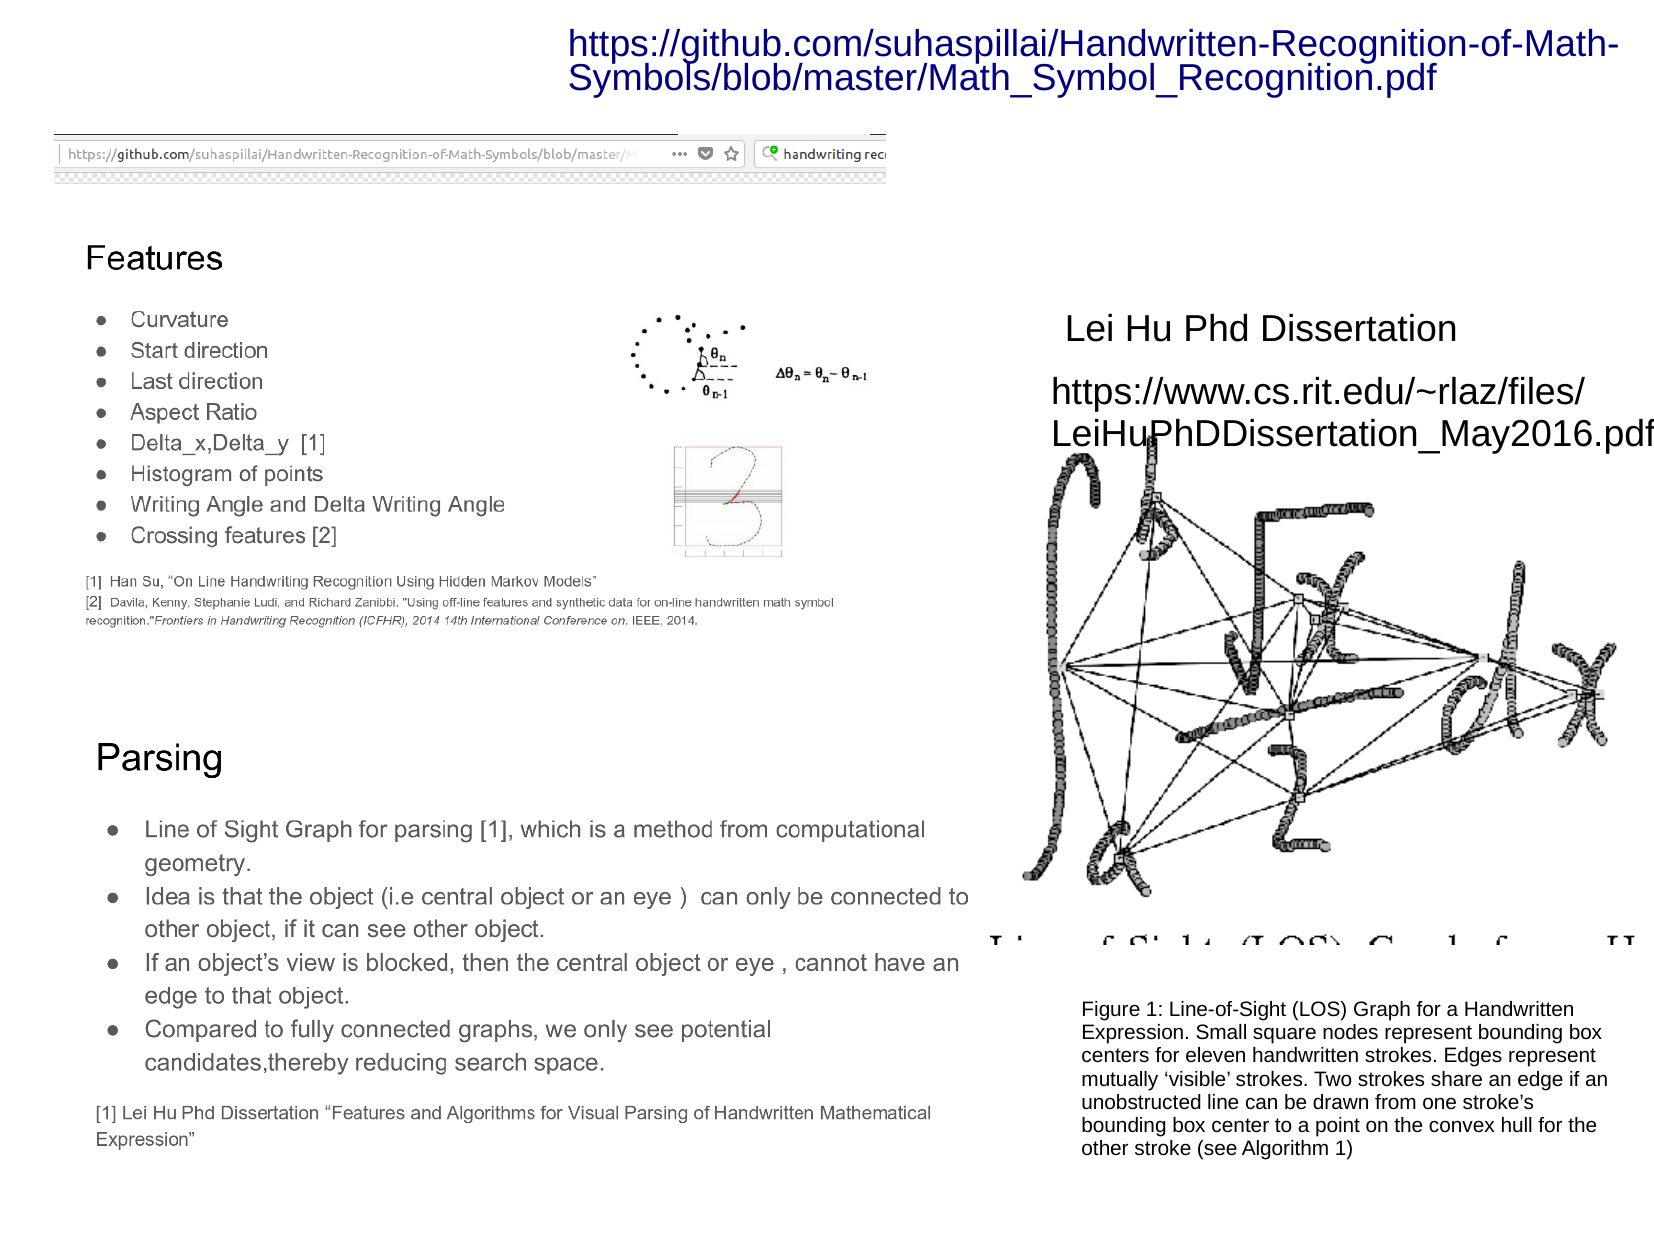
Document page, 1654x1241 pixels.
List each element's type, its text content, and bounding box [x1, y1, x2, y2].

text_box https://www.cs.rit.edu/~rlaz/files/LeiHuPhDDissertation_May2016.pdf [1036, 363, 1654, 421]
picture [1609, 434, 1619, 444]
picture [1475, 436, 1485, 444]
picture [1629, 434, 1636, 444]
picture [1536, 434, 1547, 444]
picture [1342, 436, 1352, 444]
picture [1498, 434, 1503, 442]
picture [1382, 434, 1393, 444]
text_box Figure 1: Line-of-Sight (LOS) Graph for a Handwritten Expression. Small square nodes represent bounding box centers for eleven handwritten strokes. Edges represent mutually ‘visible’ strokes. Two strokes share an edge if an unobstructed line can be drawn from one stroke’s bounding box center to a point on the convex hull for the other stroke (see Algorithm 1) [1066, 990, 1636, 1168]
picture [990, 434, 1636, 946]
text_box https://github.com/suhaspillai/Handwritten-Recognition-of-Math-Symbols/blob/master/Math_Symbol_Recognition.pdf [553, 15, 1636, 114]
picture [1201, 434, 1216, 443]
picture [1228, 434, 1243, 443]
text_box Lei Hu Phd Dissertation [1050, 300, 1473, 357]
picture [1133, 434, 1142, 444]
picture [54, 134, 886, 646]
picture [1578, 434, 1588, 444]
picture [90, 737, 976, 1156]
